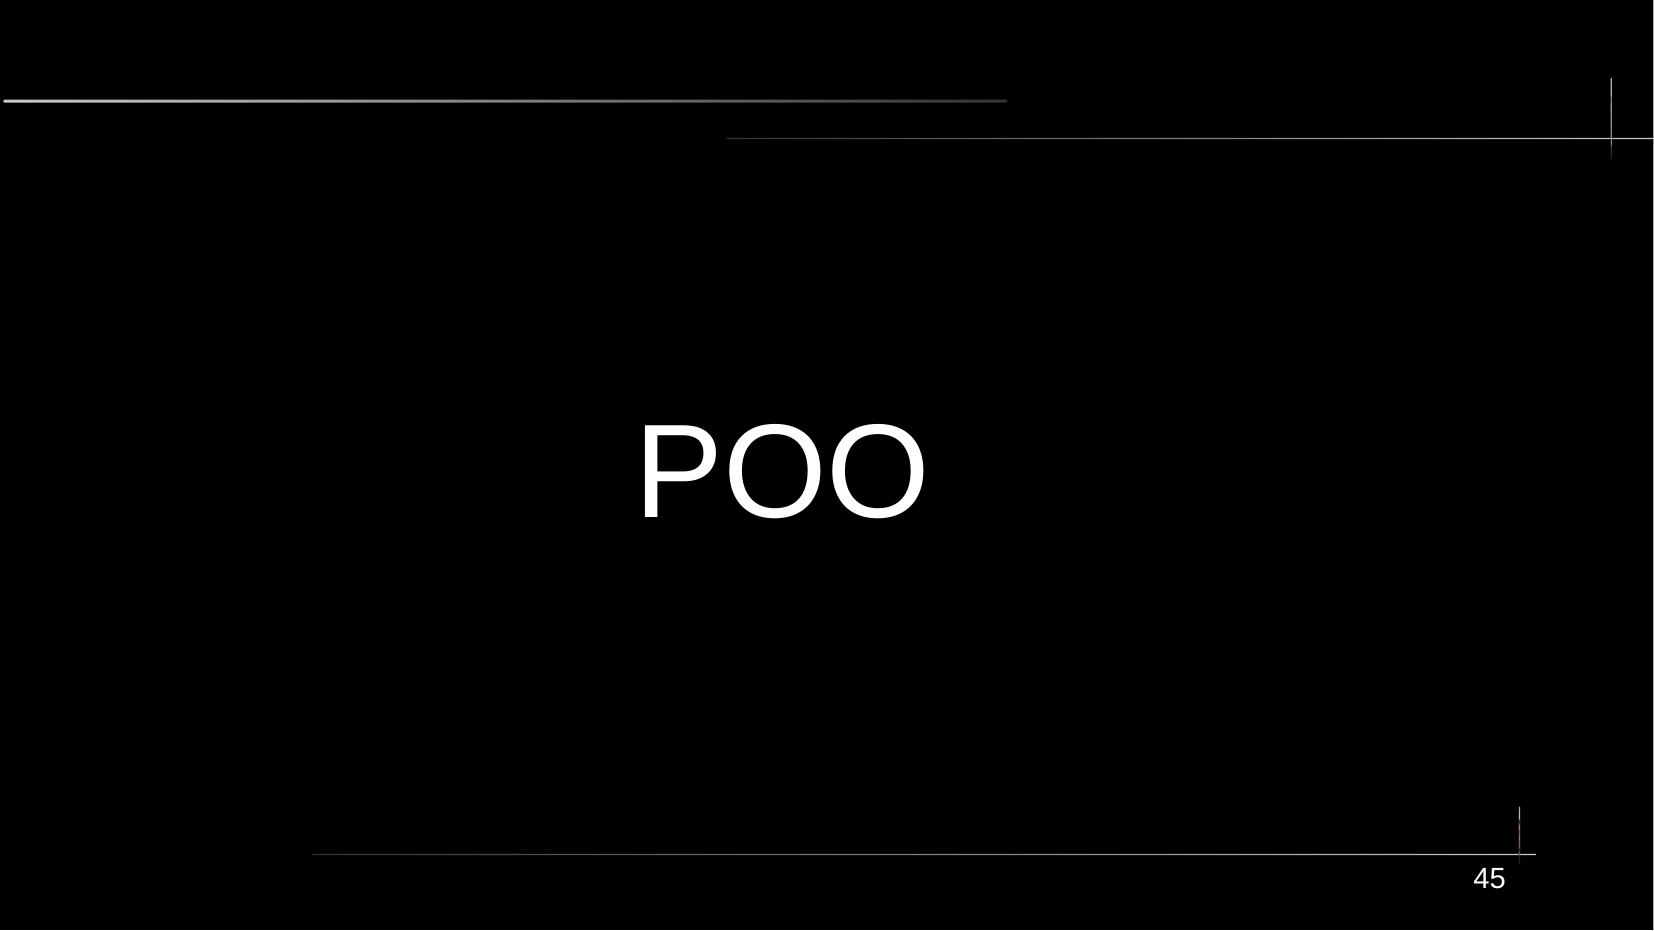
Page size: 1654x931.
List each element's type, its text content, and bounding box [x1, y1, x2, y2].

subtitle POO [0, 225, 1565, 718]
